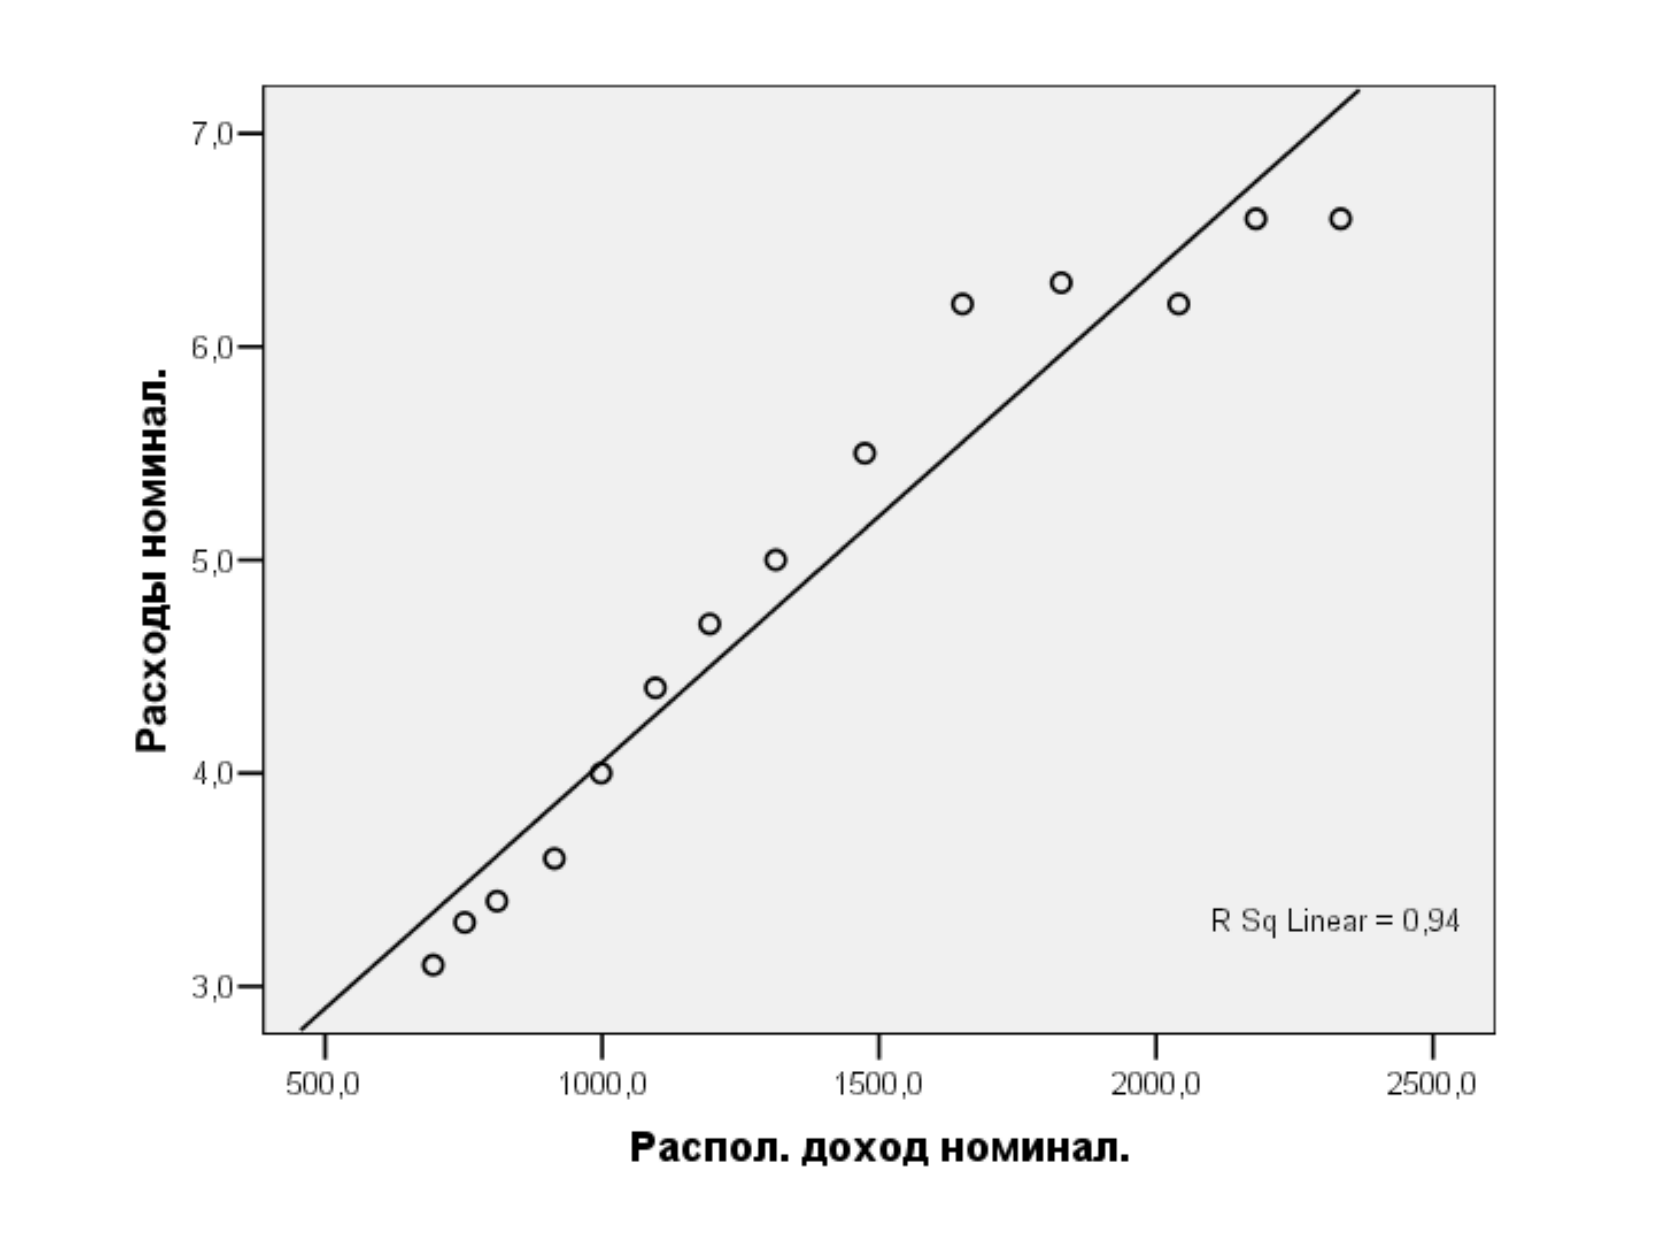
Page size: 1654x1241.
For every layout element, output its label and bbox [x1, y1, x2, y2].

picture [88, 58, 1524, 1208]
